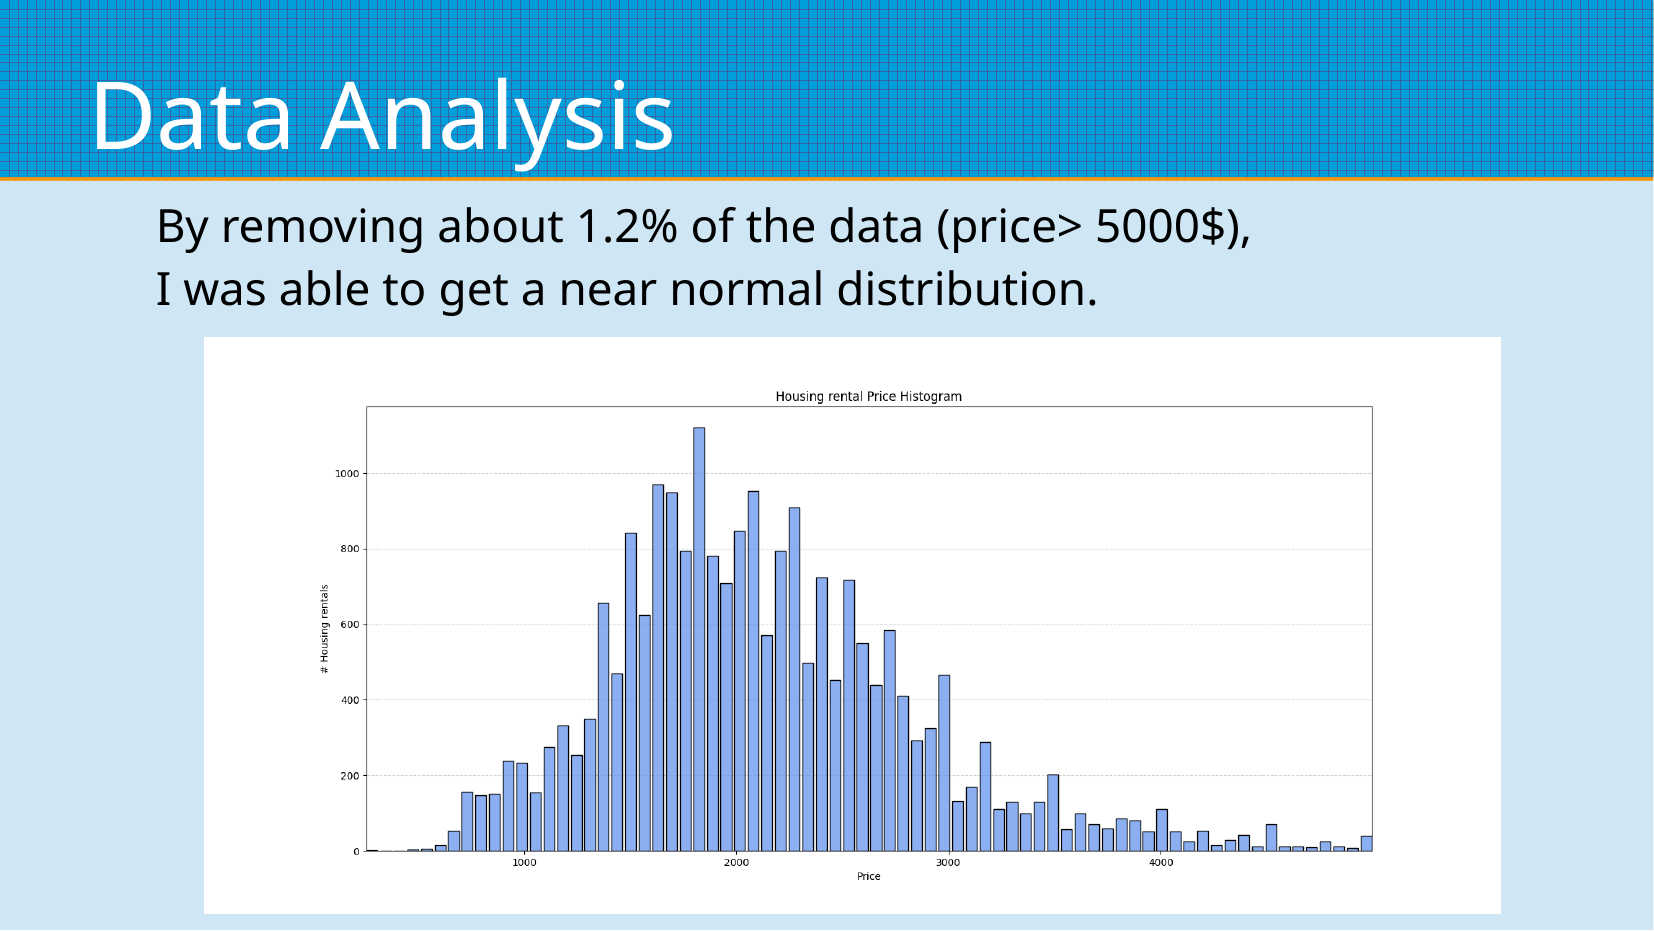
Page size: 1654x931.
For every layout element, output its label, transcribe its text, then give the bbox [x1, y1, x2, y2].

picture [204, 337, 1501, 914]
title Data Analysis [88, 14, 1565, 178]
text_box By removing about 1.2% of the data (price> 5000$), I was able to get a near normal distribution. [150, 156, 1463, 356]
